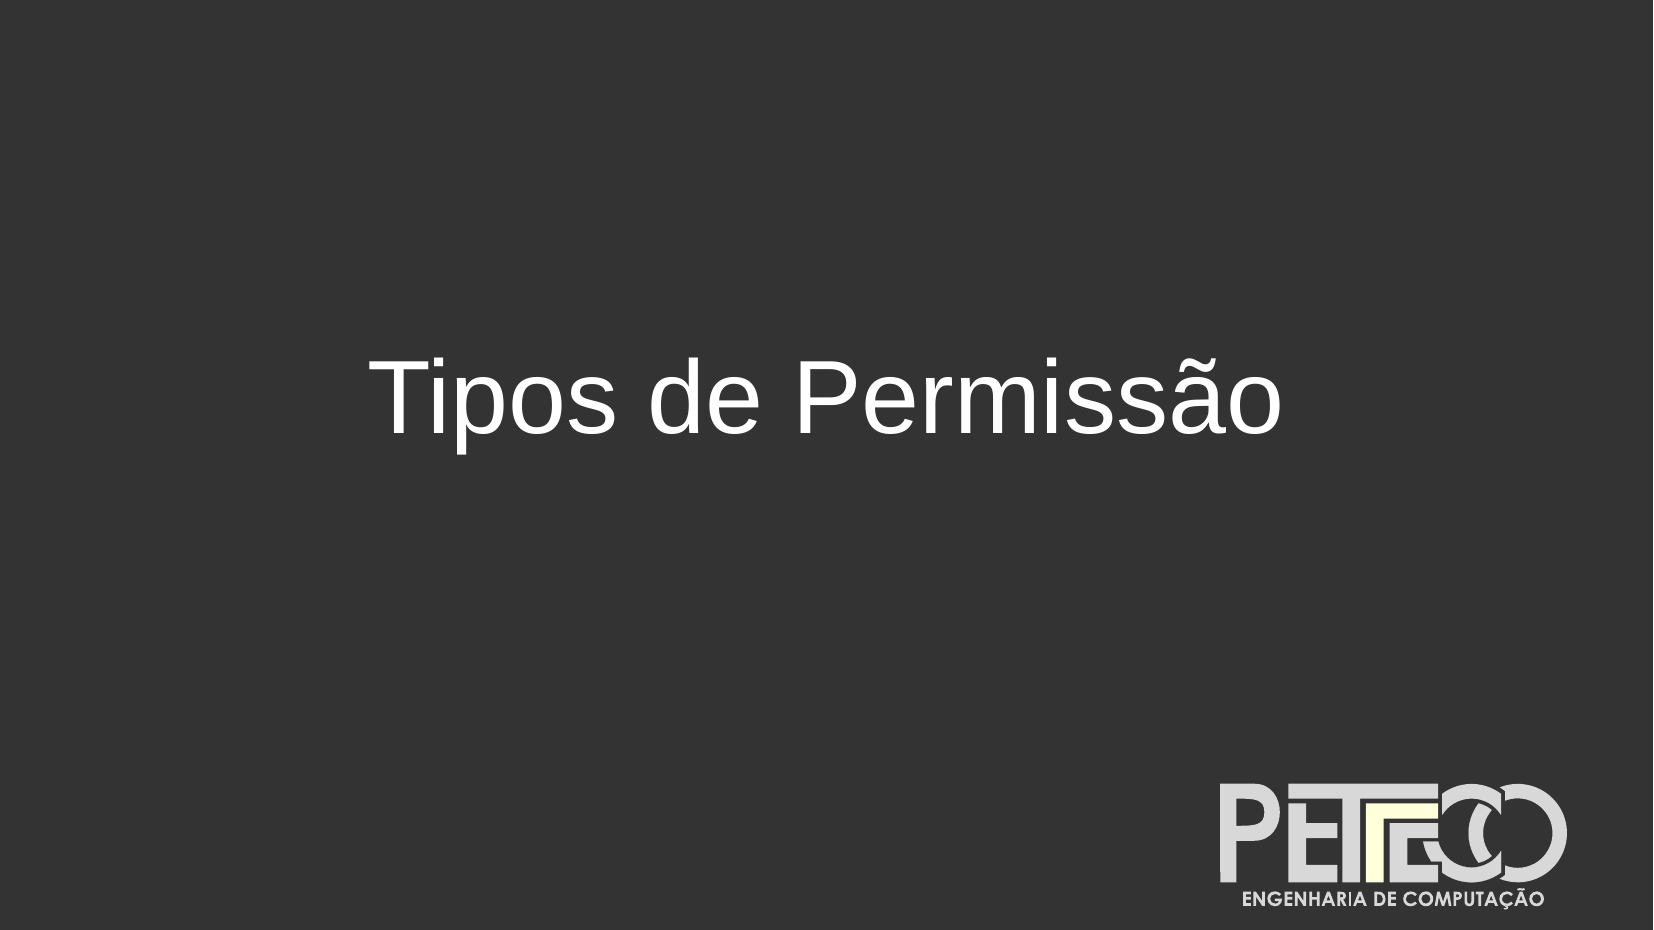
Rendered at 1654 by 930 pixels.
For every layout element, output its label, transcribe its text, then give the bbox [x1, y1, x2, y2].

subtitle Tipos de Permissão [82, 37, 1571, 757]
